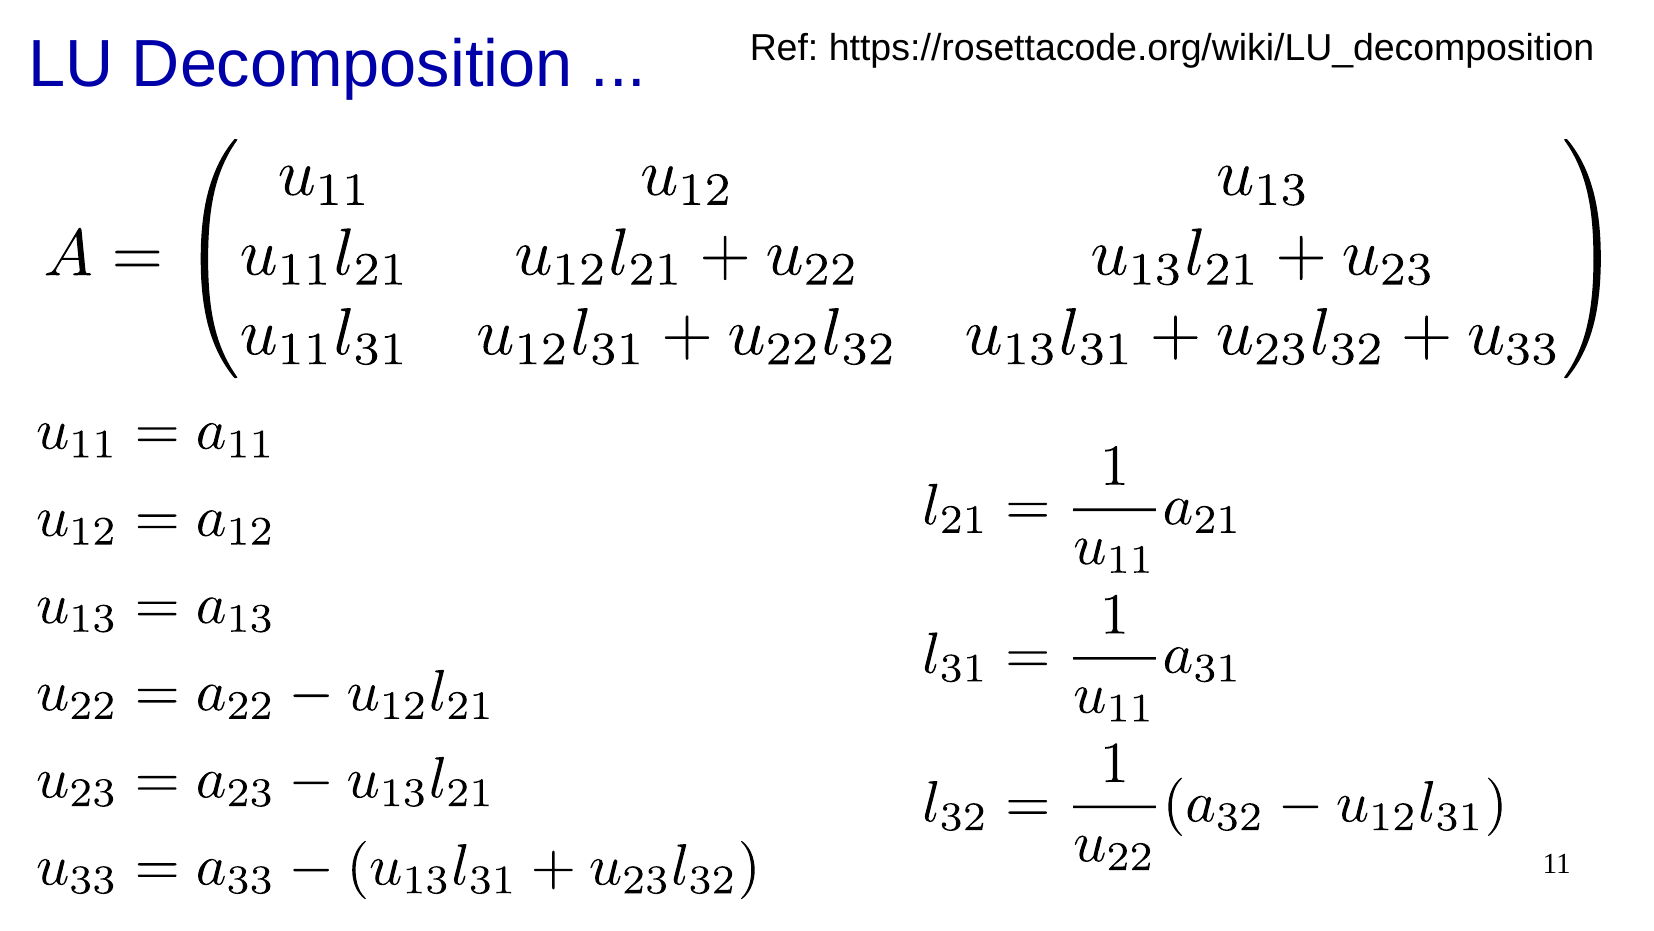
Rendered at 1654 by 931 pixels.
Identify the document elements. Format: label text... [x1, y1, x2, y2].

text_box [922, 446, 1508, 871]
text_box Ref: https://rosettacode.org/wiki/LU_decomposition [735, 18, 1621, 76]
title LU Decomposition ... [28, 21, 1626, 106]
text_box [35, 422, 761, 900]
text_box [43, 138, 1621, 379]
